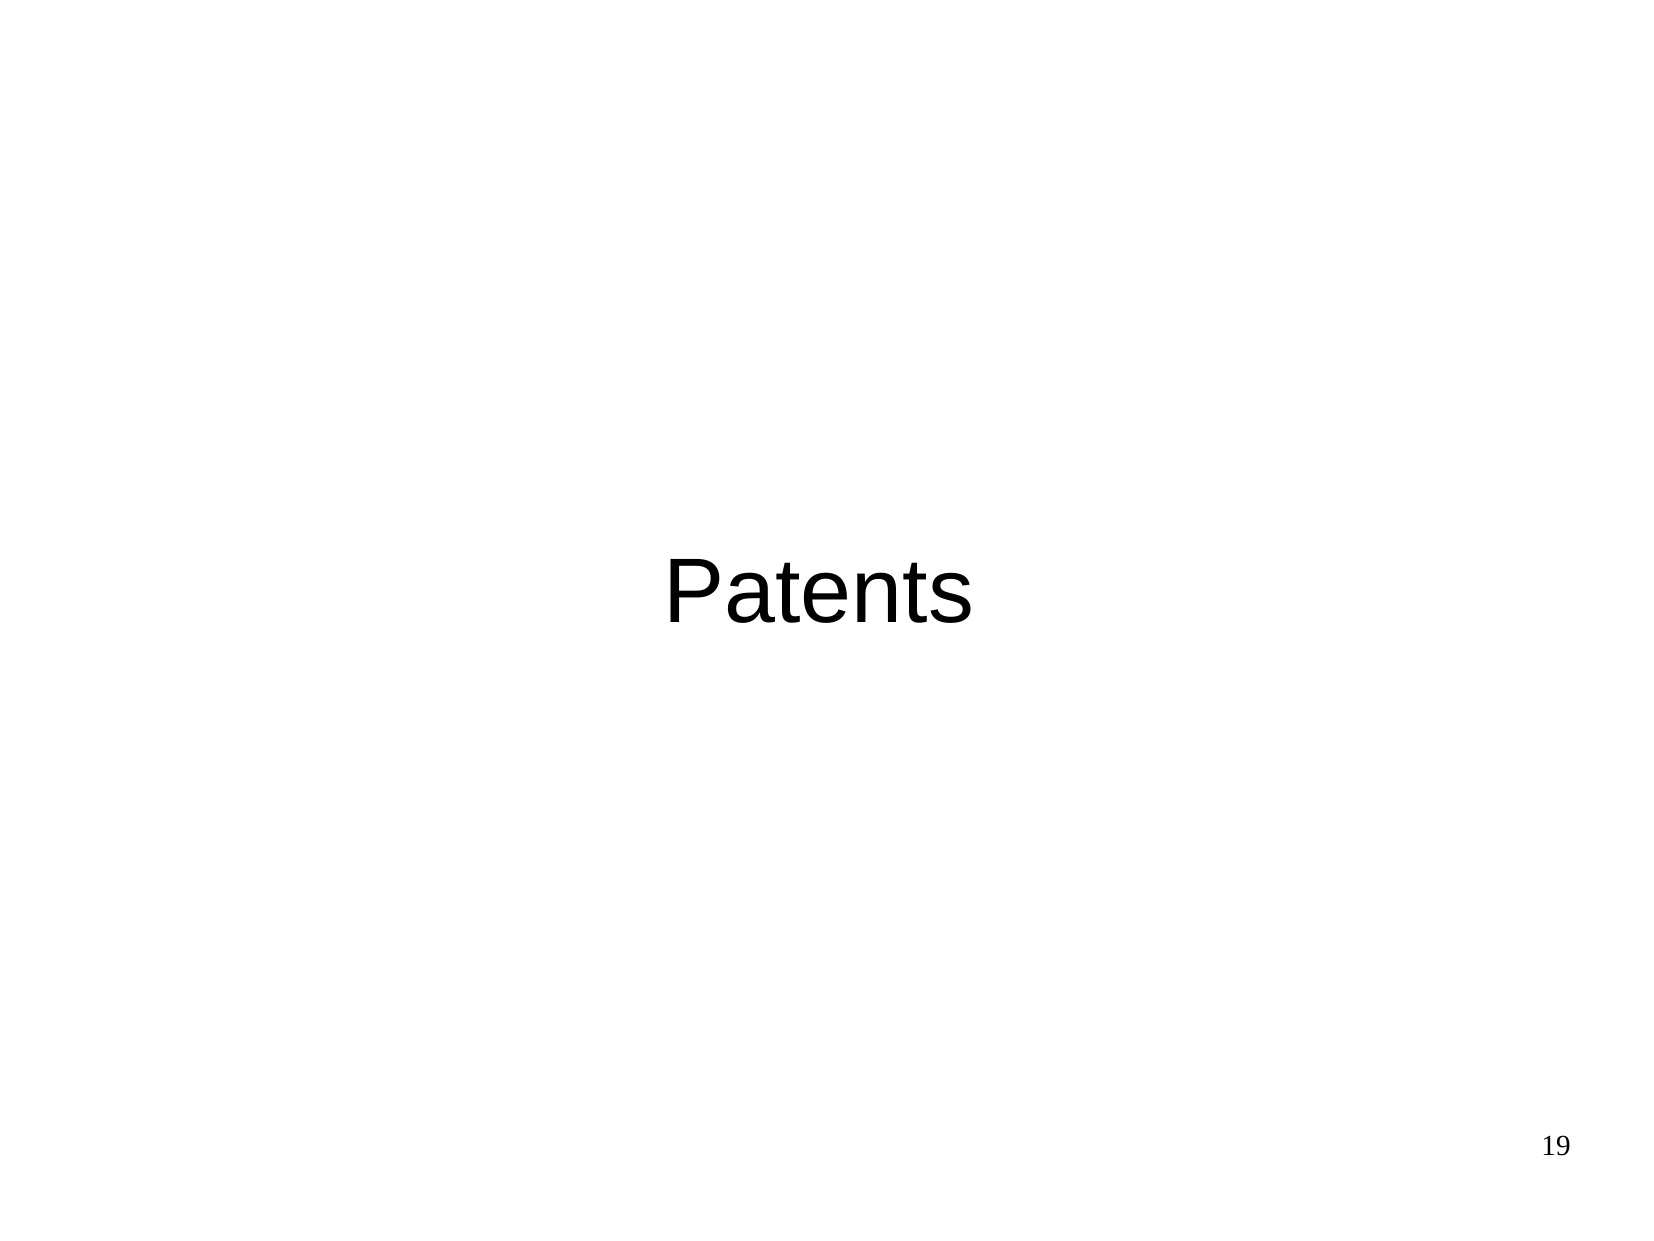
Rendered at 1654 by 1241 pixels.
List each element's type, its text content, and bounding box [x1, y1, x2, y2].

title Patents [75, 487, 1564, 695]
